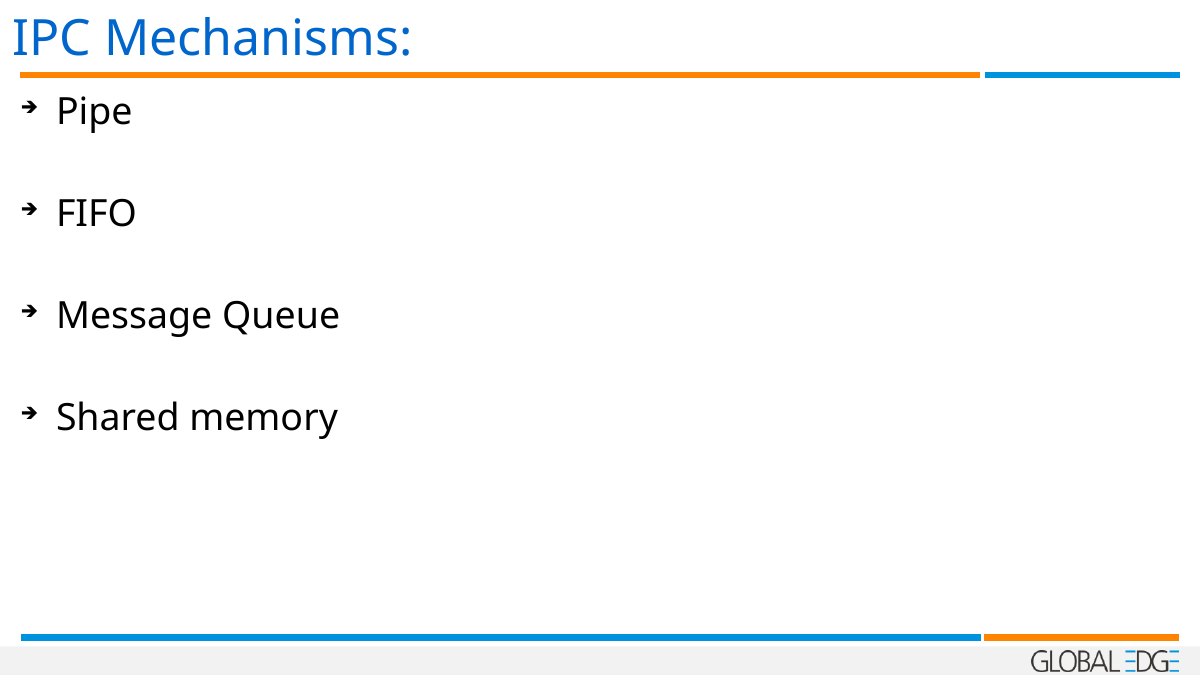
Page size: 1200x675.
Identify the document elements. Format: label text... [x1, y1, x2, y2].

text_box Pipe FIFO Message Queue Shared memory [5, 76, 798, 400]
title IPC Mechanisms: [12, 6, 1088, 66]
picture [1031, 650, 1179, 672]
